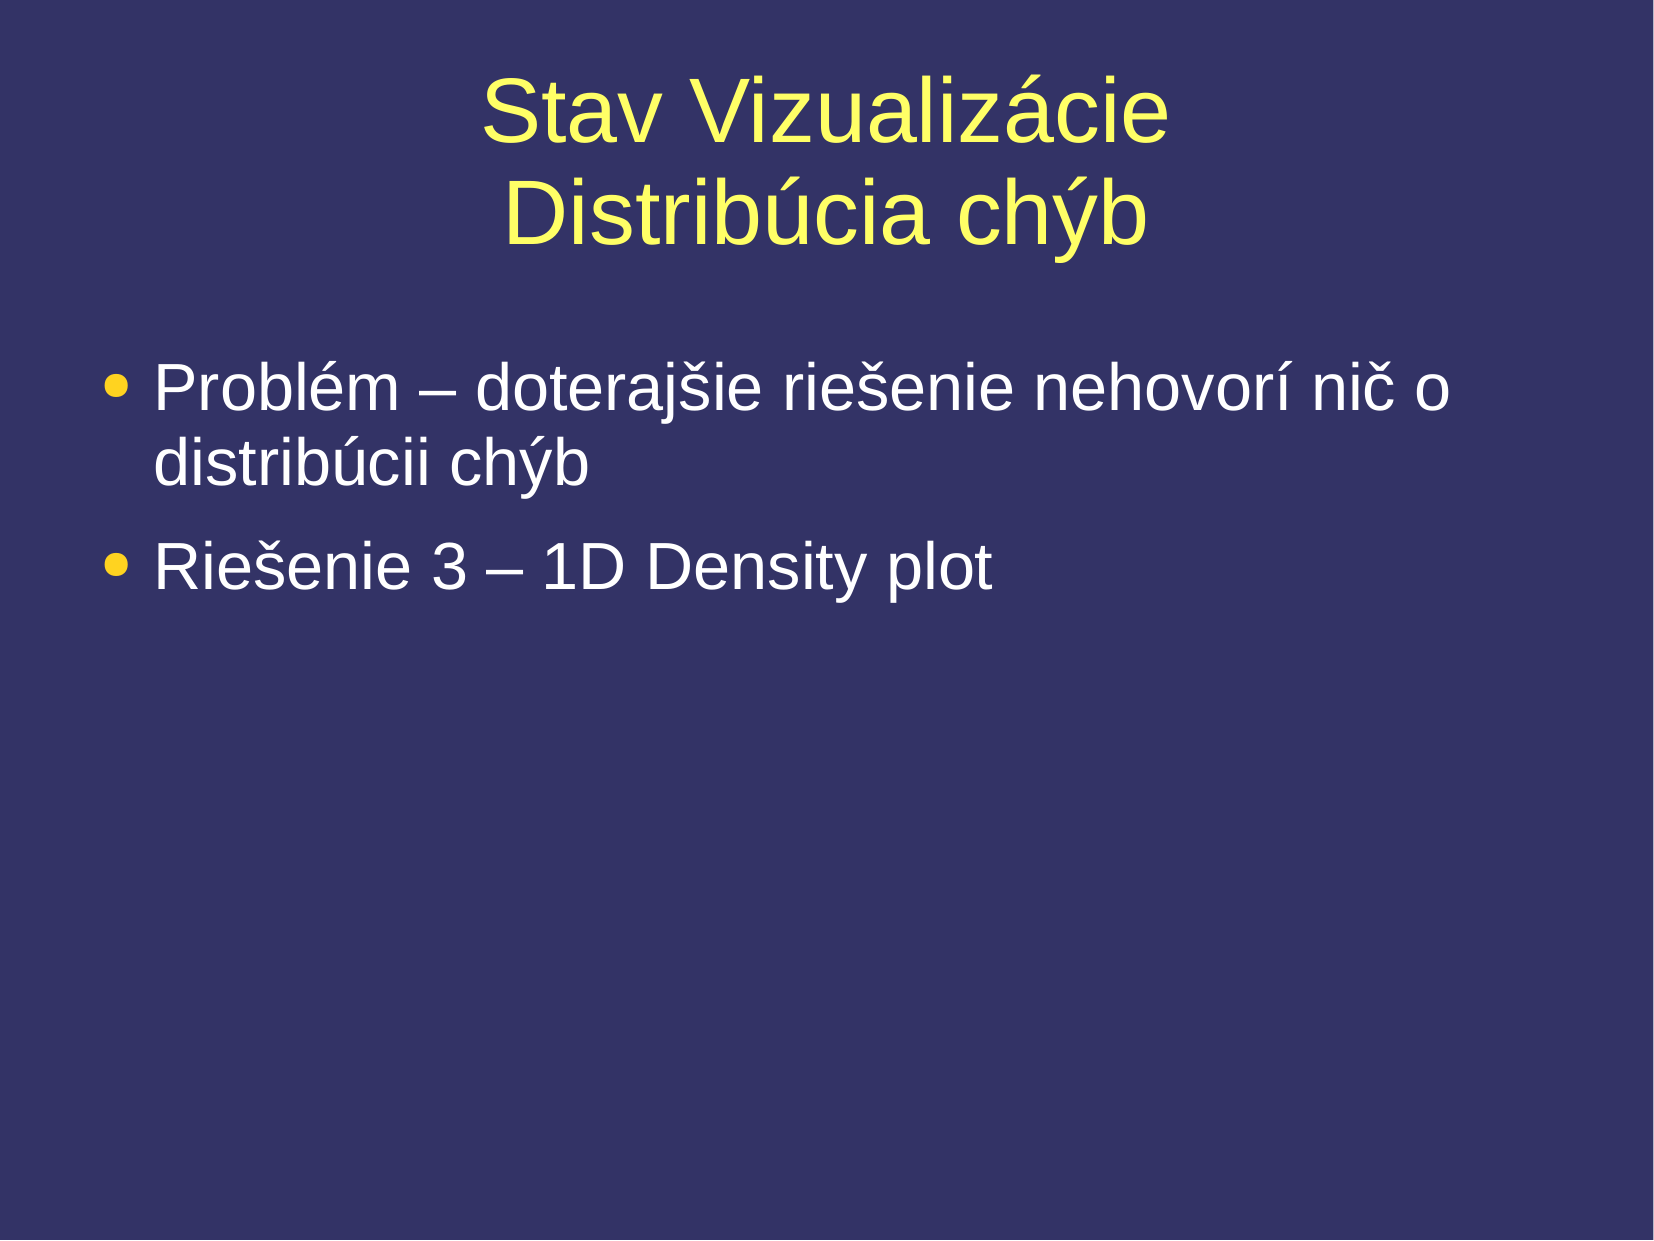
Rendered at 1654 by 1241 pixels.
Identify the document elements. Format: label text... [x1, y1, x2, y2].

list Problém – doterajšie riešenie nehovorí nič o distribúcii chýb Riešenie 3 – 1D Density plot [82, 350, 1571, 686]
title Stav Vizualizácie Distribúcia chýb [82, 59, 1571, 350]
